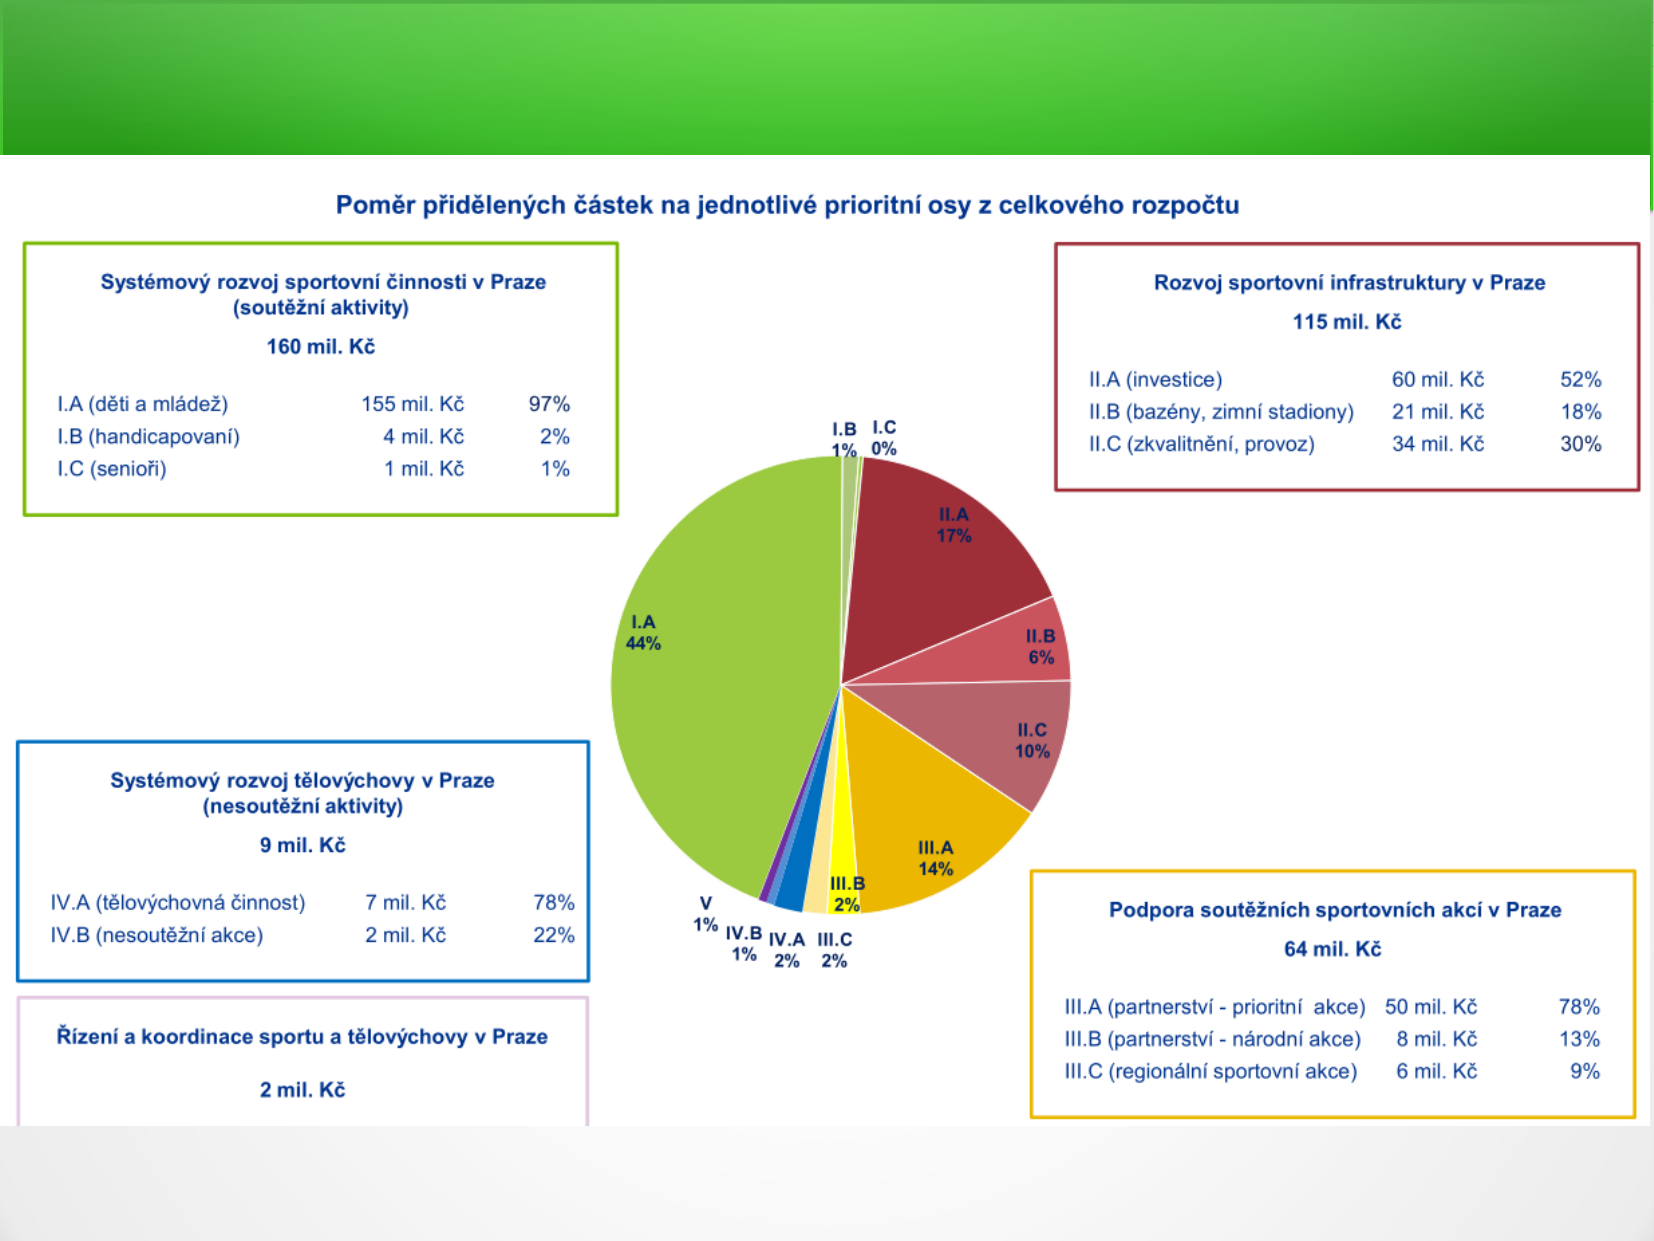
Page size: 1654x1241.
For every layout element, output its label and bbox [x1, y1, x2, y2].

picture [0, 155, 1650, 1126]
